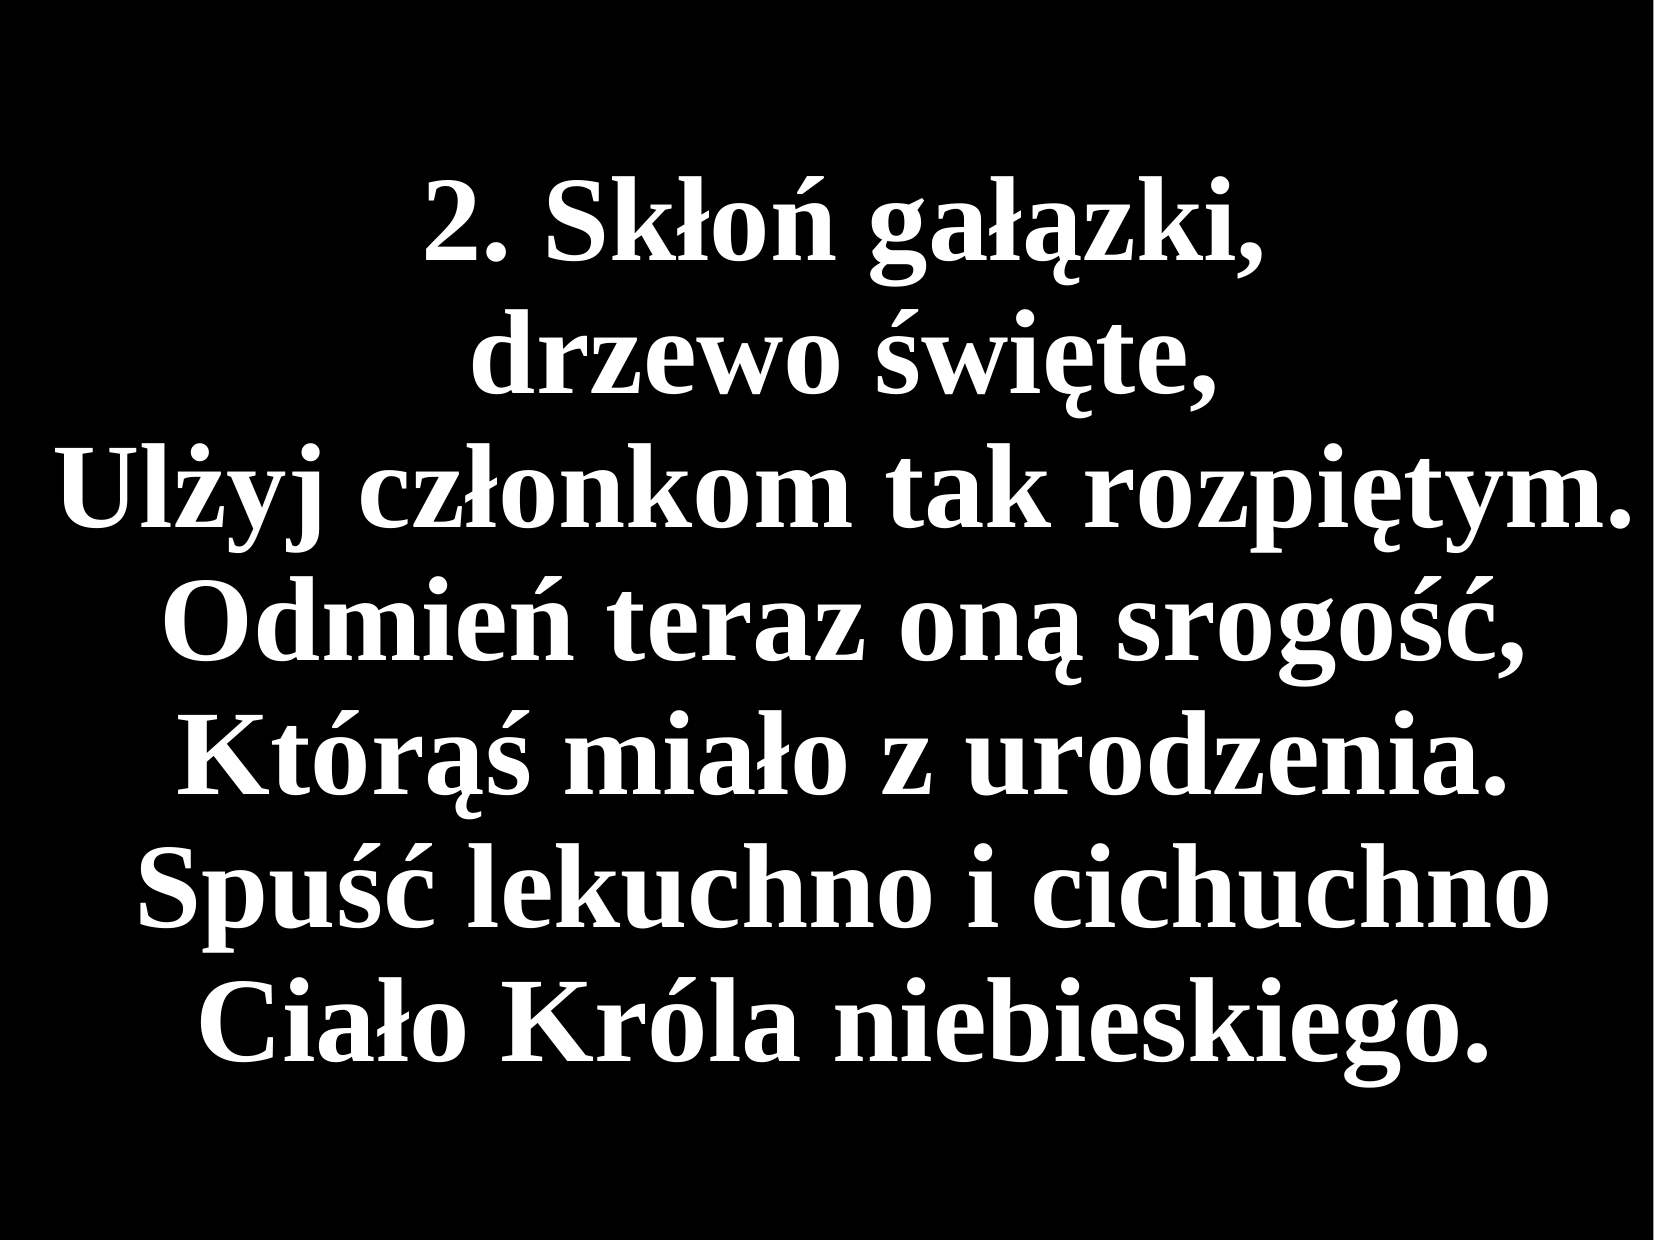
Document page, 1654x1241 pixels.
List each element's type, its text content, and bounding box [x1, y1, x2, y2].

subtitle 2. Skłoń gałązki, drzewo święte, Ulżyj członkom tak rozpiętym. Odmień teraz oną srogość, Którąś miało z urodzenia. Spuść lekuchno i cichuchno Ciało Króla niebieskiego. [0, 0, 1654, 1241]
